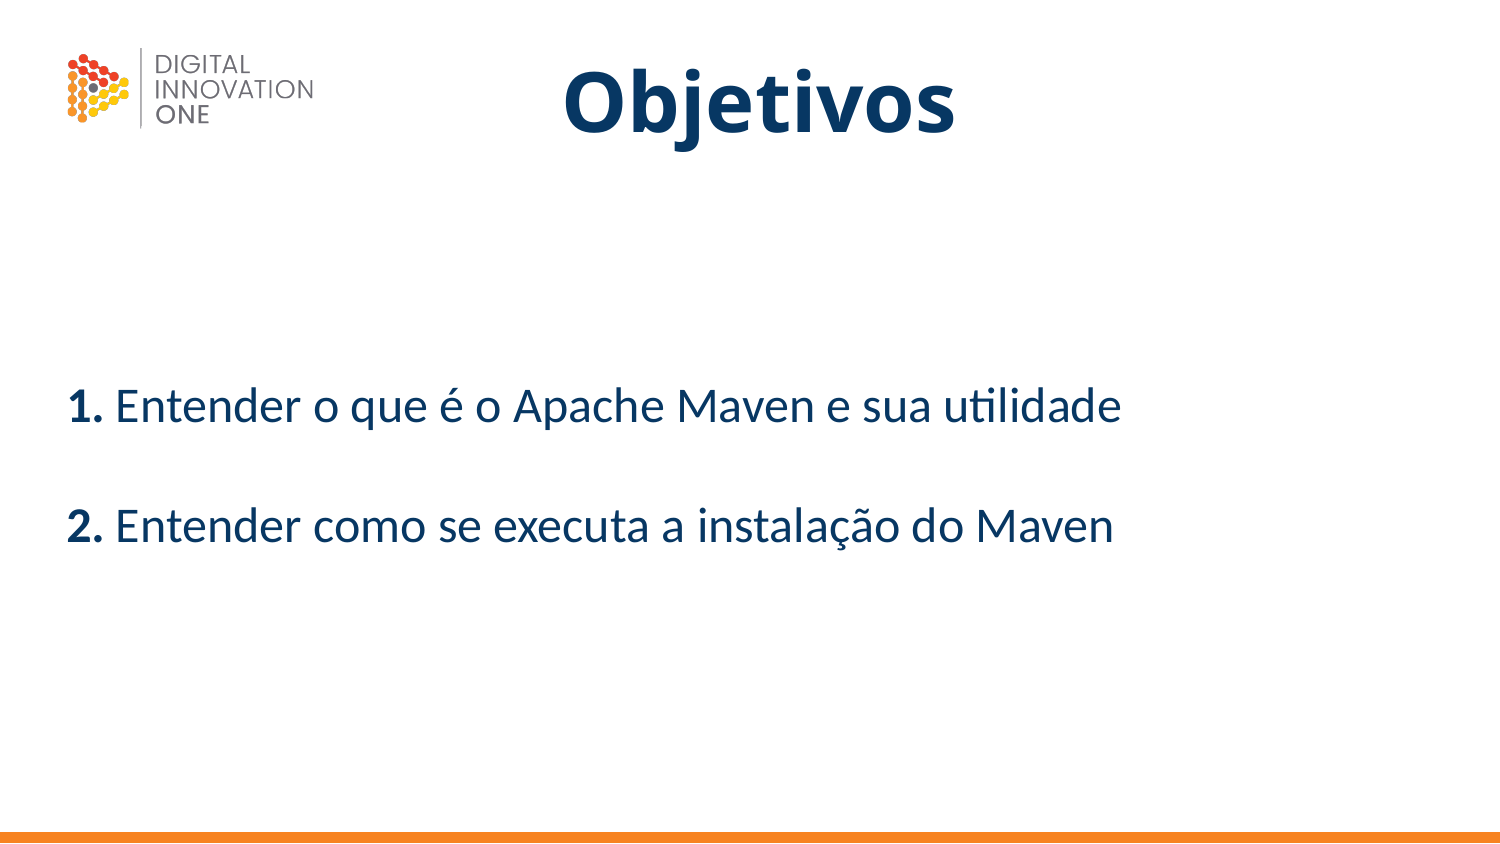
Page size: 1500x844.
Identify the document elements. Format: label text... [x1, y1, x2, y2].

text_box [0, 832, 1500, 843]
subtitle Objetivos [51, 50, 1449, 148]
subtitle 1. Entender o que é o Apache Maven e sua utilidade 2. Entender como se executa a instalação do Maven [51, 218, 1388, 706]
picture [51, 39, 330, 137]
